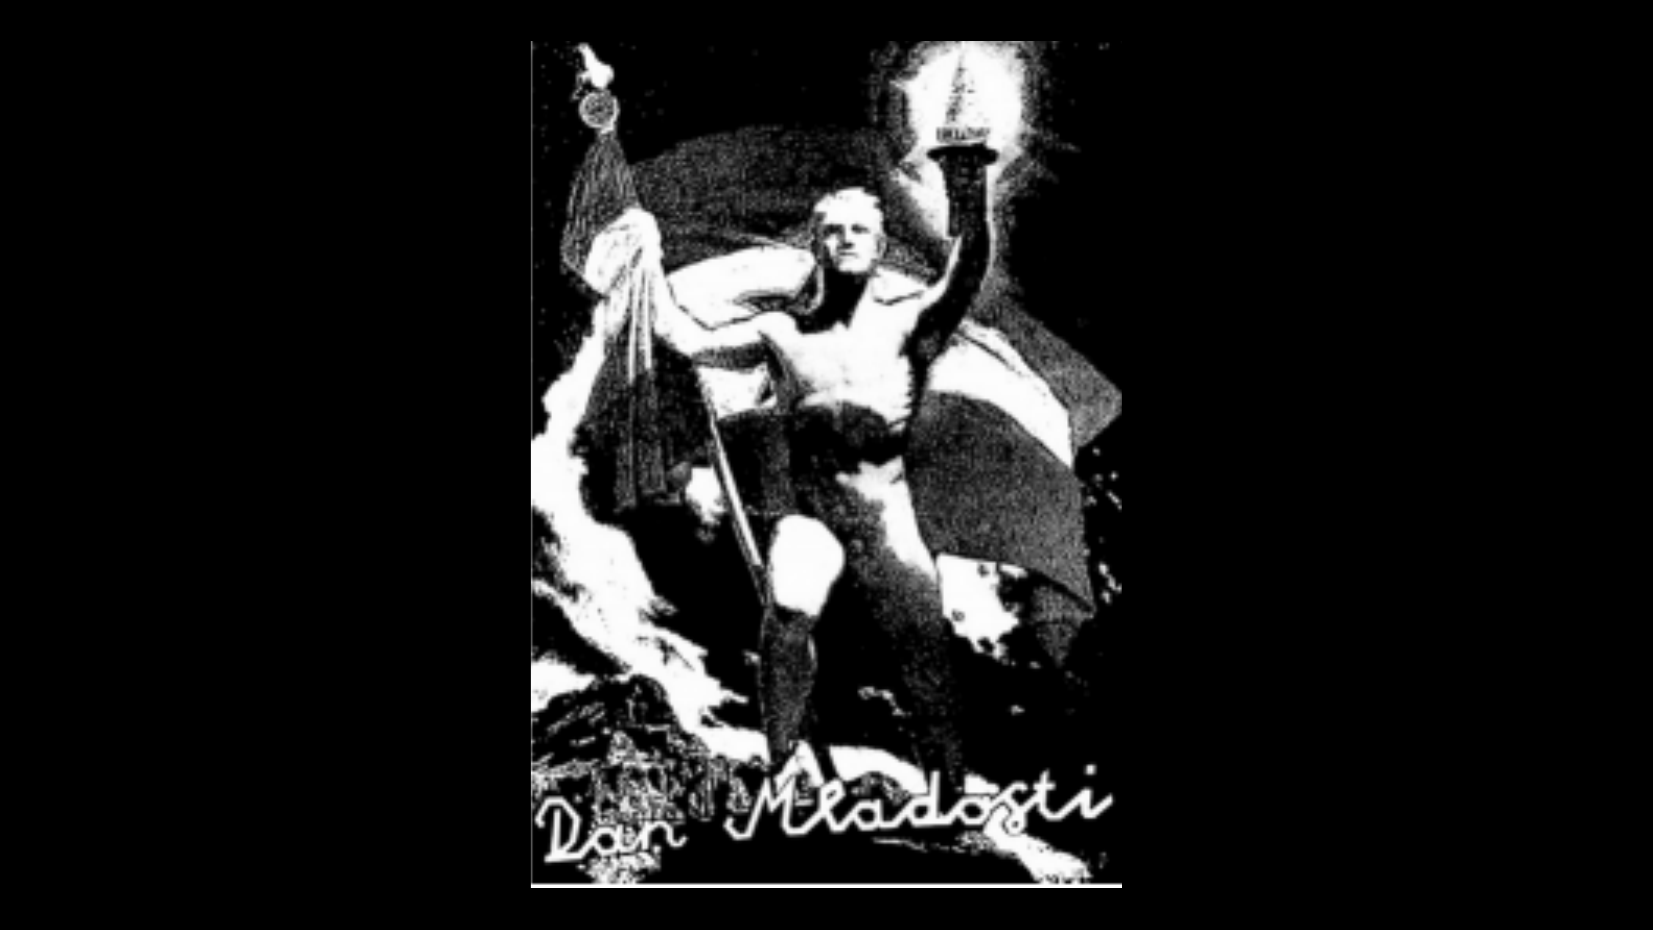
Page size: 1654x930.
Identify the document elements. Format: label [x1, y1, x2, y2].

picture [530, 41, 1122, 889]
